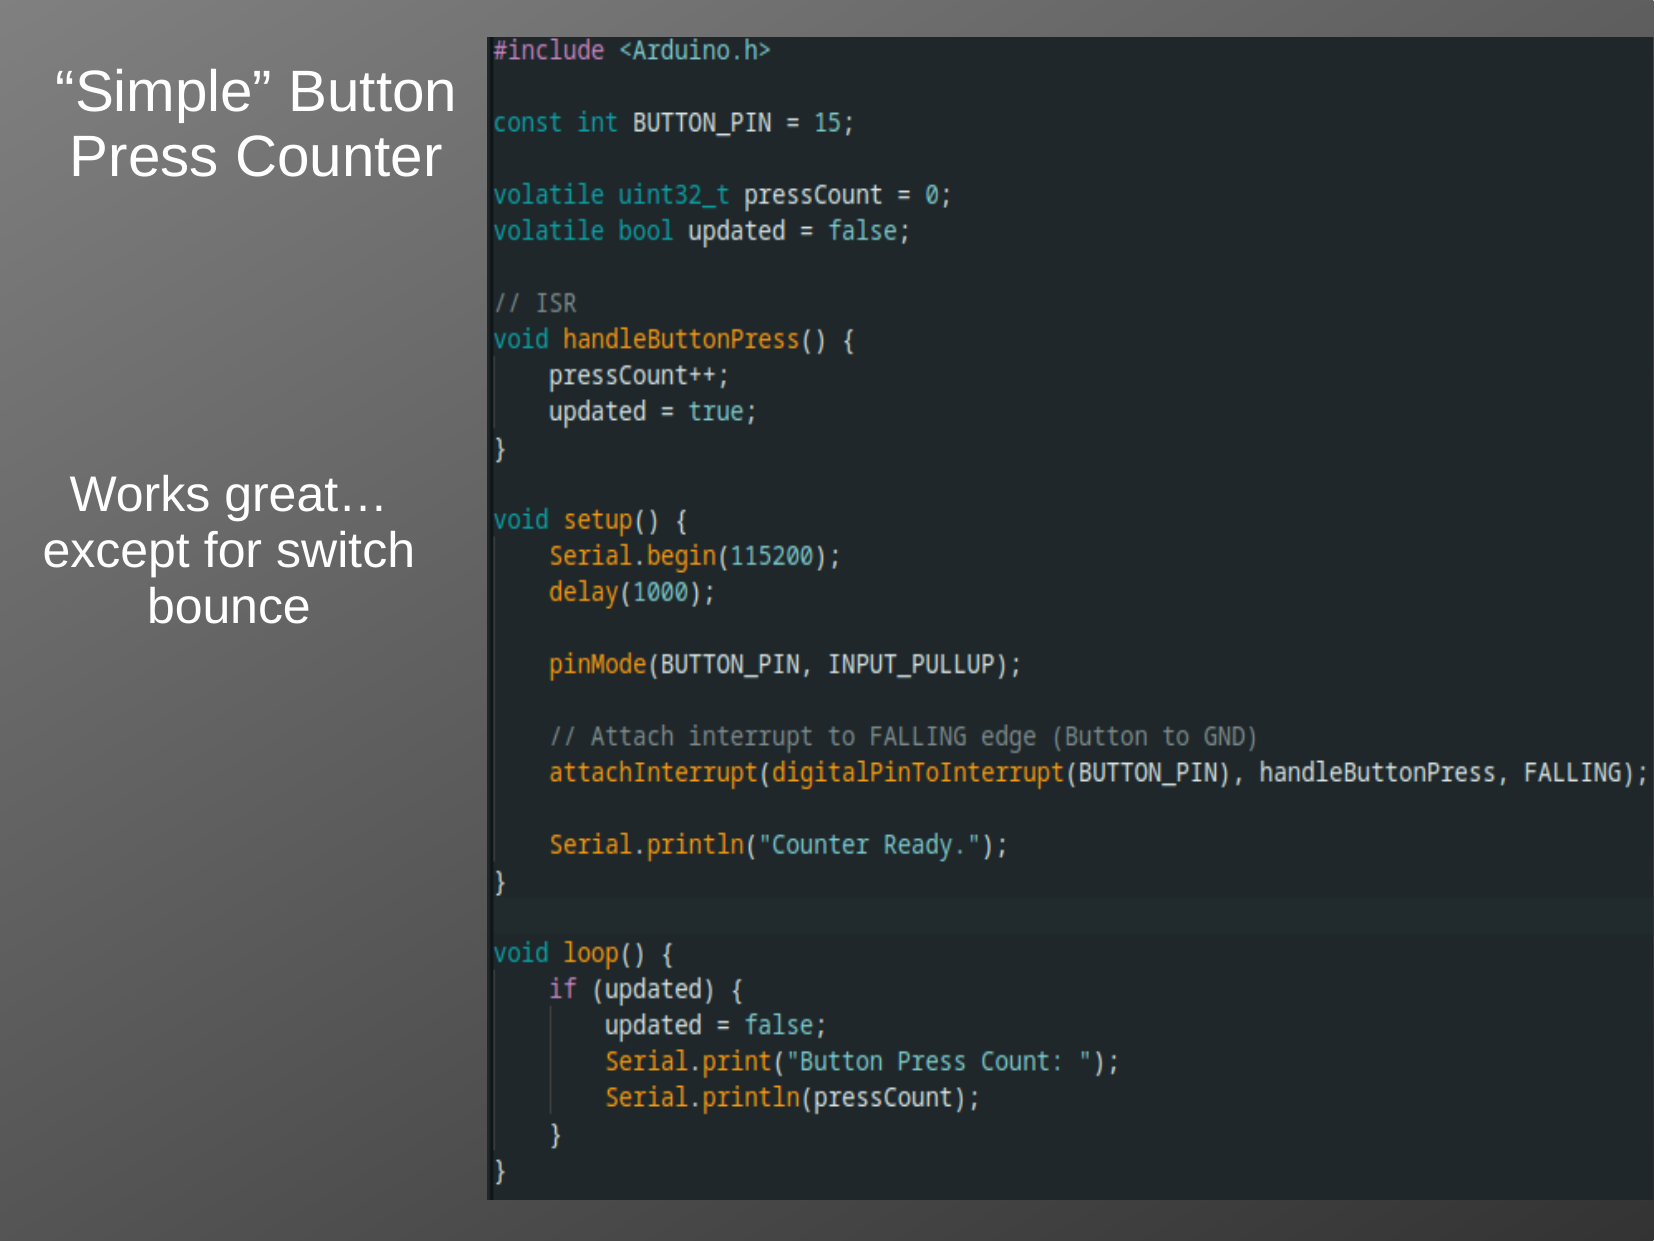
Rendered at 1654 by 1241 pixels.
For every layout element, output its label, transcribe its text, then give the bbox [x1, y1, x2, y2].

title “Simple” Button Press Counter [25, 24, 488, 223]
picture [487, 37, 1654, 1201]
title Works great… except for switch bounce [8, 450, 451, 651]
